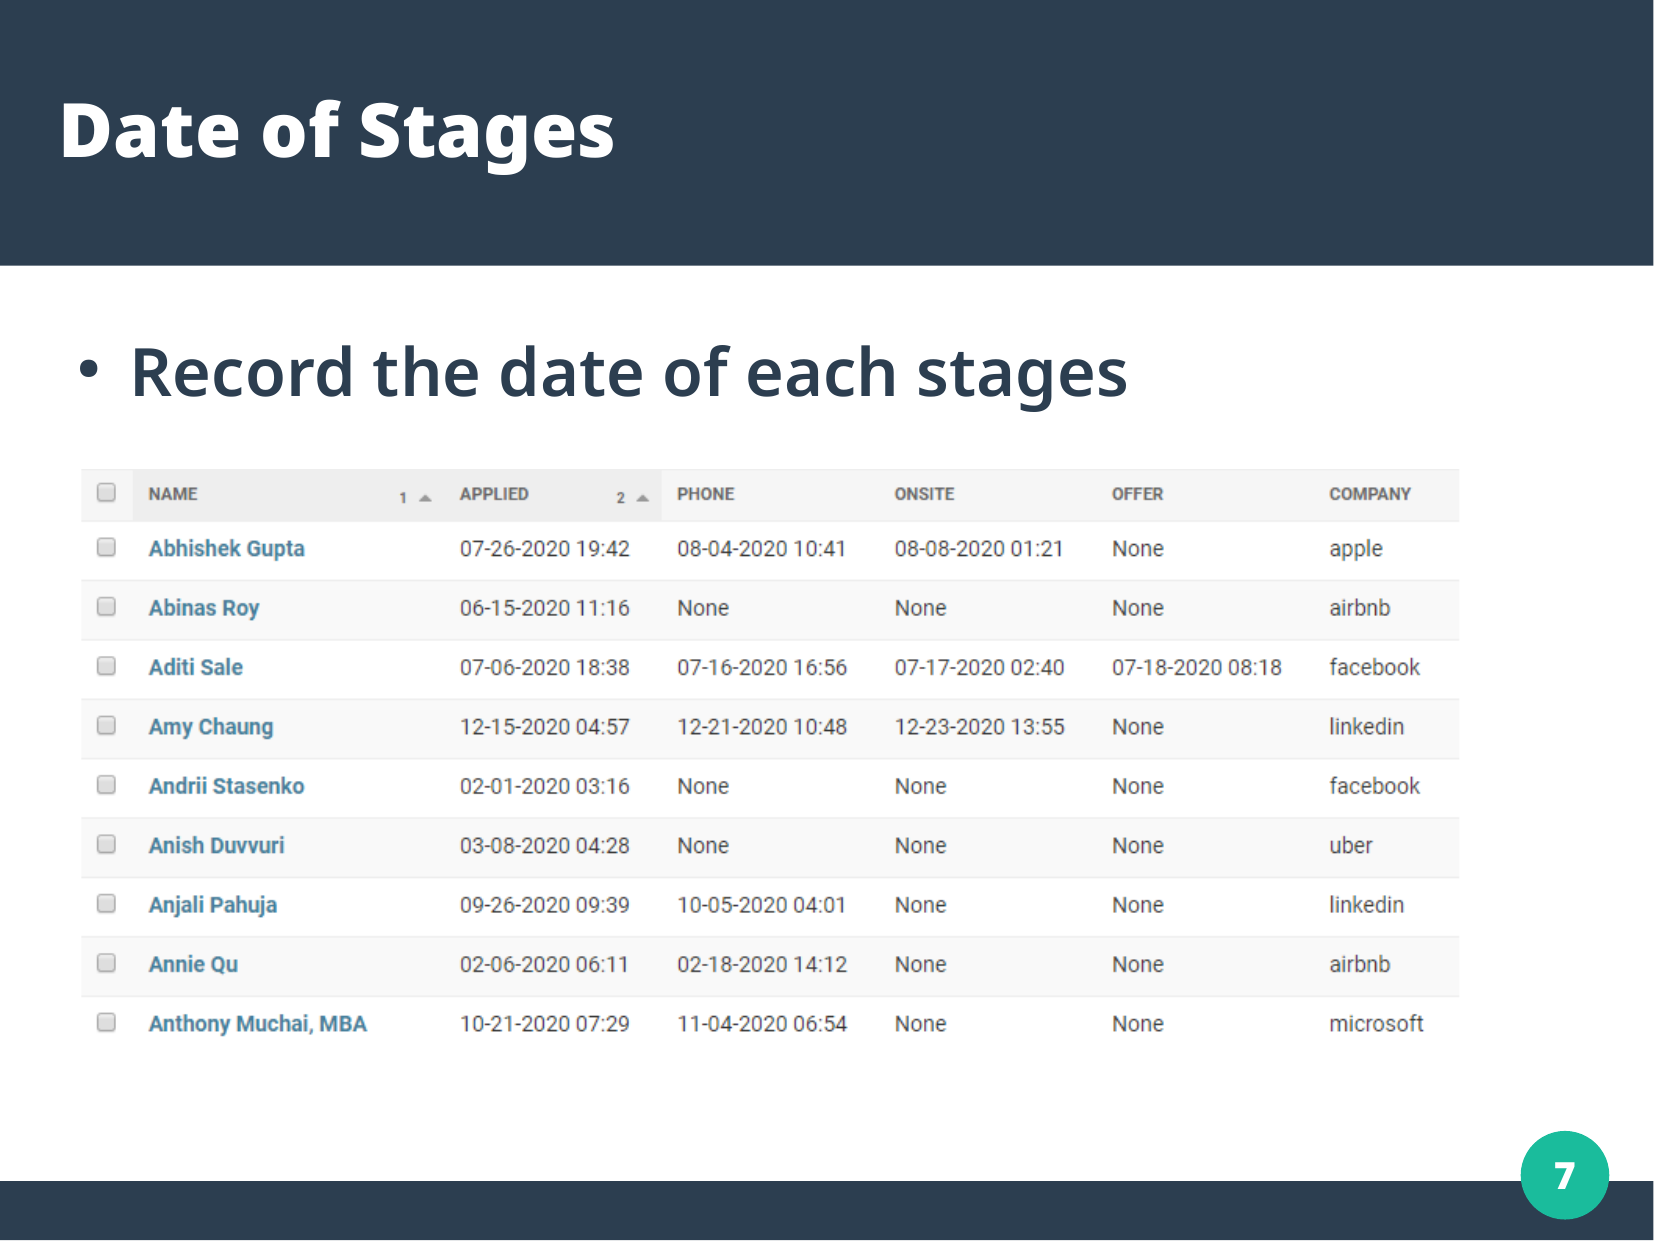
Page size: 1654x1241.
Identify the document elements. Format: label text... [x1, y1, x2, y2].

picture [80, 469, 1461, 1053]
title Date of Stages [59, 49, 1595, 207]
list Record the date of each stages [59, 324, 1595, 1152]
